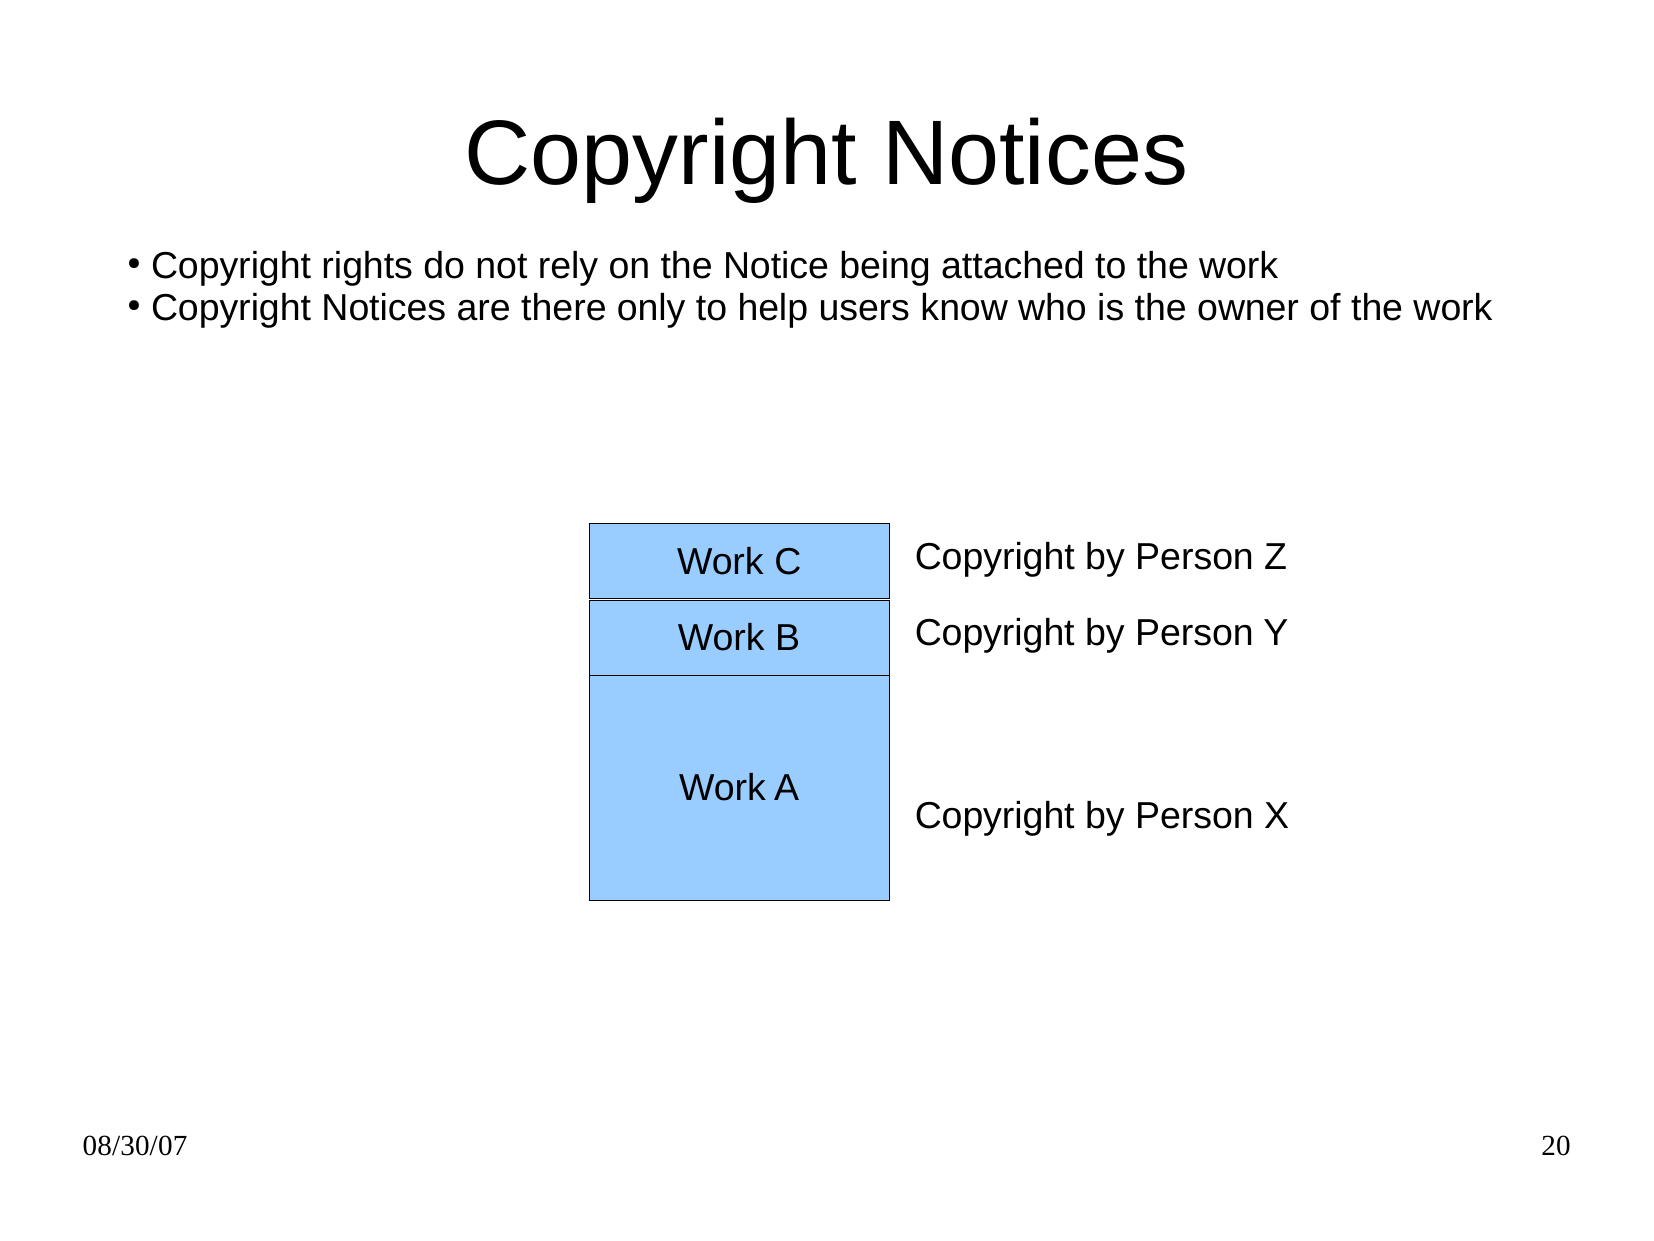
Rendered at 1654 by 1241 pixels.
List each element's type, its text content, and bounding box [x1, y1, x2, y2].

text_box Copyright rights do not rely on the Notice being attached to the work Copyright Notices are there only to help users know who is the owner of the work [112, 236, 1538, 336]
title Copyright Notices [82, 49, 1571, 257]
text_box Work A [589, 676, 890, 901]
text_box Copyright by Person Z [900, 527, 1303, 585]
text_box Copyright by Person X [900, 787, 1305, 845]
text_box Copyright by Person Y [900, 604, 1304, 662]
text_box Work C [589, 523, 890, 599]
text_box Work B [589, 600, 890, 676]
